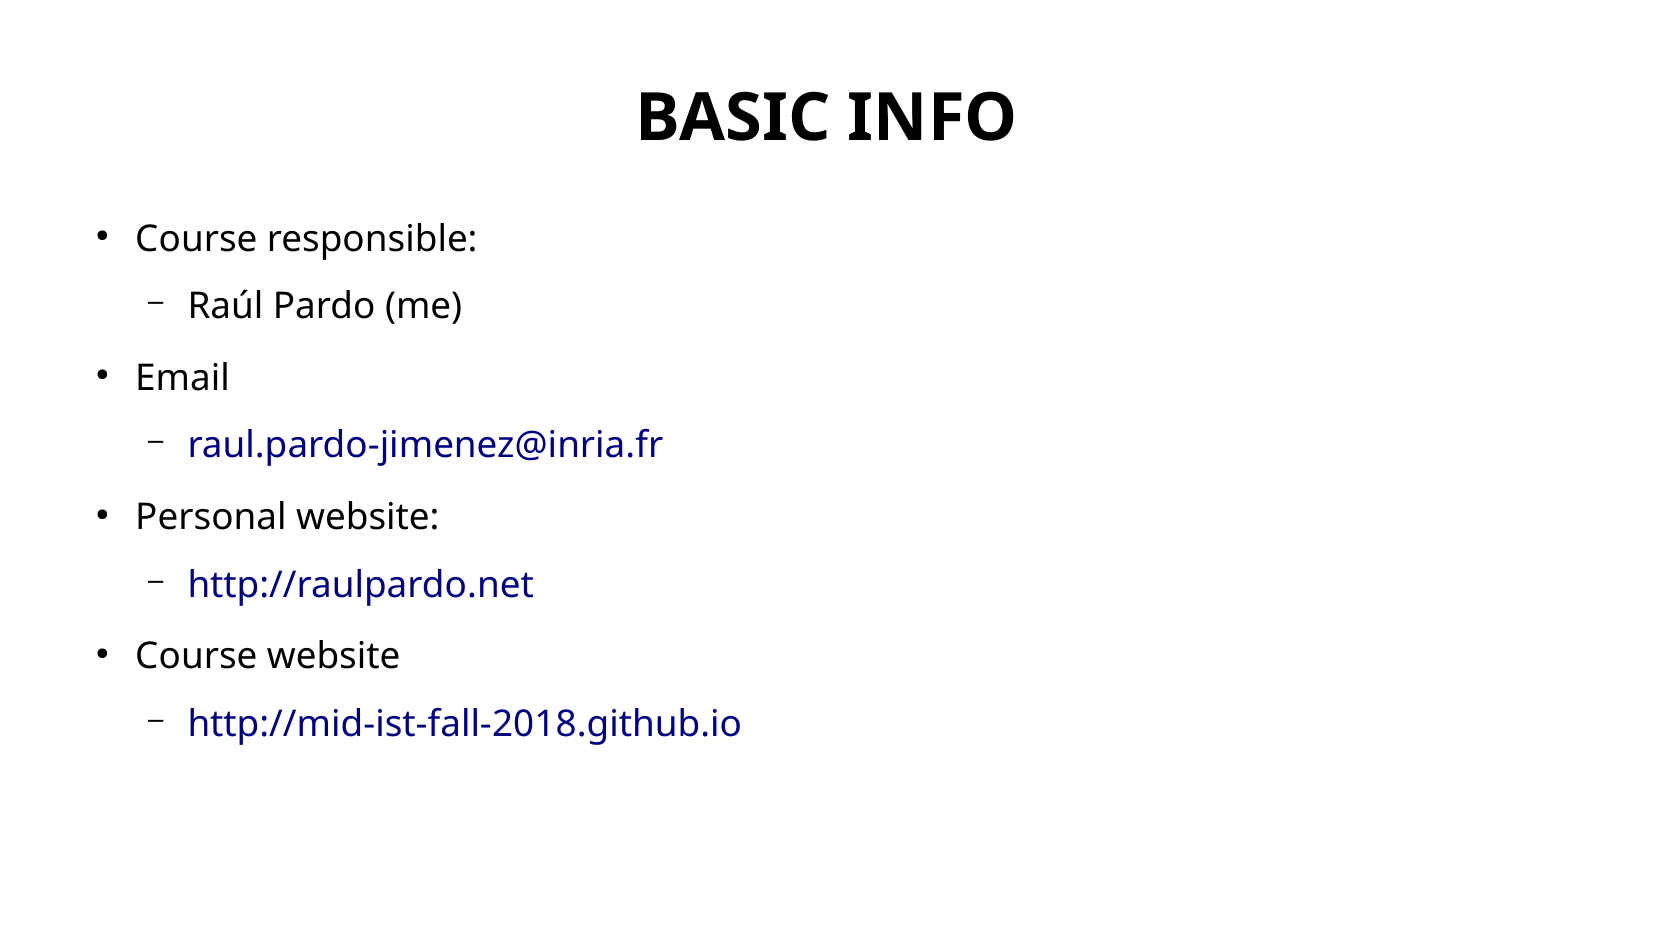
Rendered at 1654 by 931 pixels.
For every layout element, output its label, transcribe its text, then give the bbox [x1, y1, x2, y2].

title BASIC INFO [82, 36, 1571, 193]
list Course responsible: Raúl Pardo (me) Email raul.pardo-jimenez@inria.fr Personal website: http://raulpardo.net Course website http://mid-ist-fall-2018.github.io [82, 211, 1571, 751]
